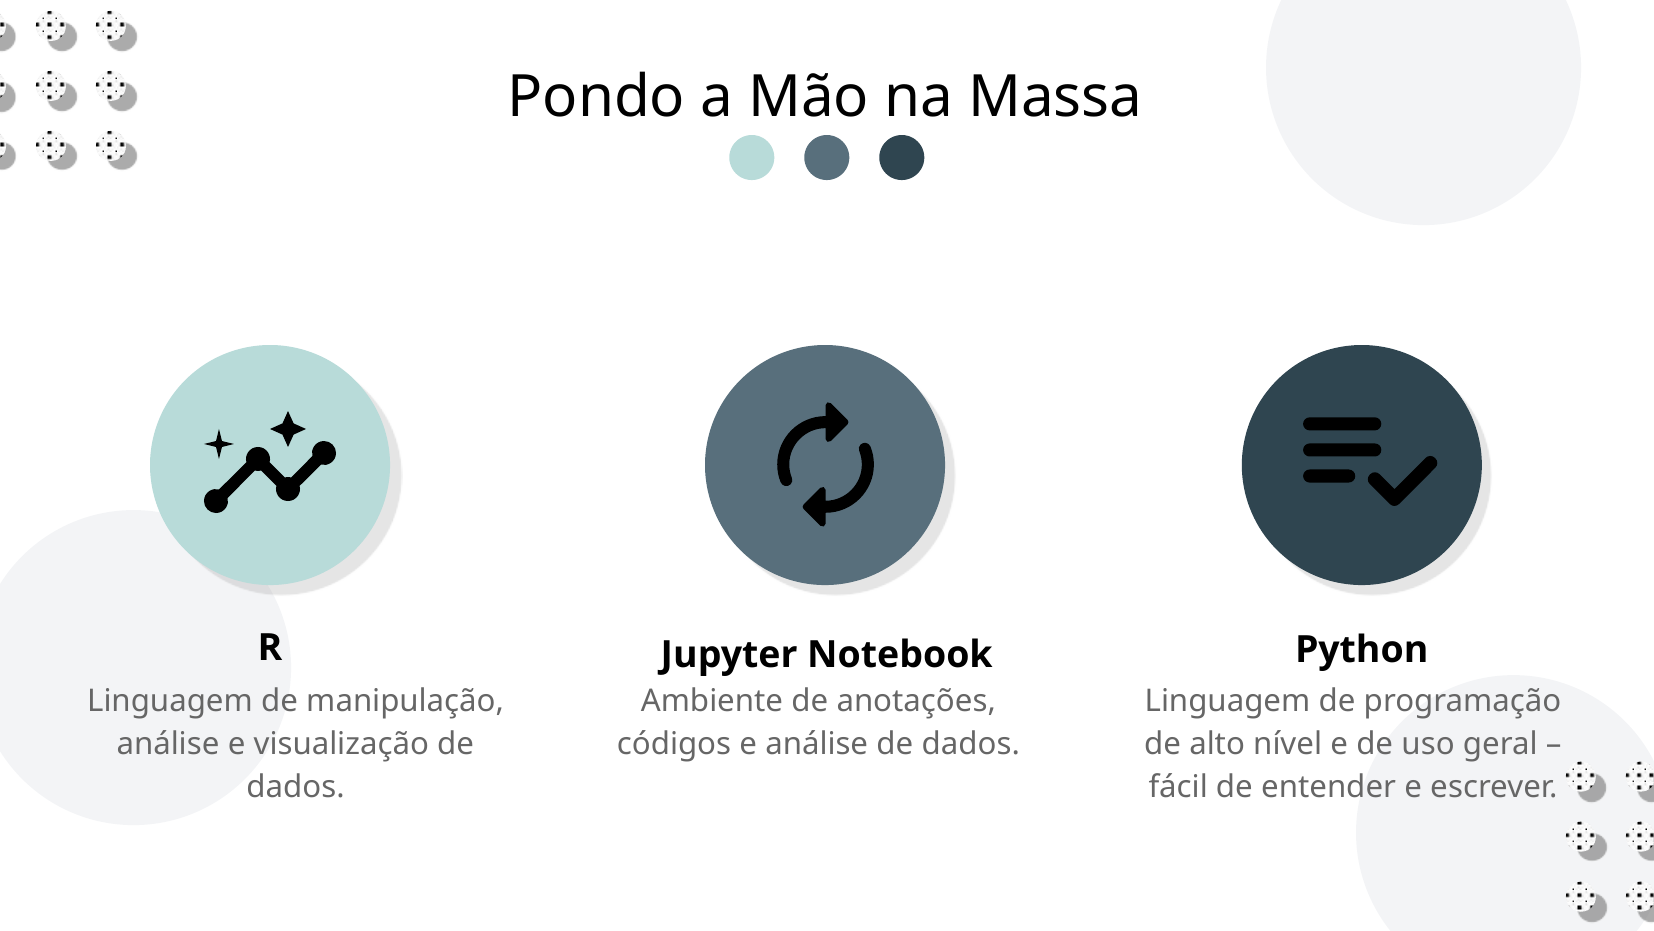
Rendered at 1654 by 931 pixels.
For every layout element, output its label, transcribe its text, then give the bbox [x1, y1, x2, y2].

picture [95, 70, 126, 101]
text_box R [165, 612, 376, 670]
picture [1625, 881, 1654, 912]
picture [35, 130, 67, 161]
text_box Ambiente de anotações, códigos e análise de dados. [590, 670, 1047, 931]
text_box Linguagem de manipulação, análise e visualização de dados. [60, 670, 532, 931]
picture [95, 130, 127, 161]
text_box [1241, 345, 1482, 586]
picture [0, 133, 7, 159]
picture [195, 390, 346, 541]
text_box [879, 135, 925, 181]
picture [35, 10, 66, 41]
text_box [705, 345, 946, 586]
picture [95, 10, 126, 41]
picture [0, 74, 6, 99]
text_box Python [1256, 615, 1467, 670]
text_box [729, 135, 775, 181]
picture [1585, 762, 1596, 792]
picture [1625, 821, 1654, 852]
text_box Jupyter Notebook [537, 620, 1117, 709]
picture [0, 13, 6, 38]
picture [1625, 761, 1654, 792]
picture [1286, 375, 1450, 538]
text_box [804, 135, 850, 181]
text_box [150, 345, 391, 586]
text_box Linguagem de programação de alto nível e de uso geral – fácil de entender e escrever. [1122, 670, 1585, 931]
text_box Pondo a Mão na Massa [420, 46, 1231, 132]
picture [35, 70, 66, 101]
picture [750, 388, 902, 541]
picture [1585, 882, 1596, 912]
picture [1585, 822, 1596, 852]
